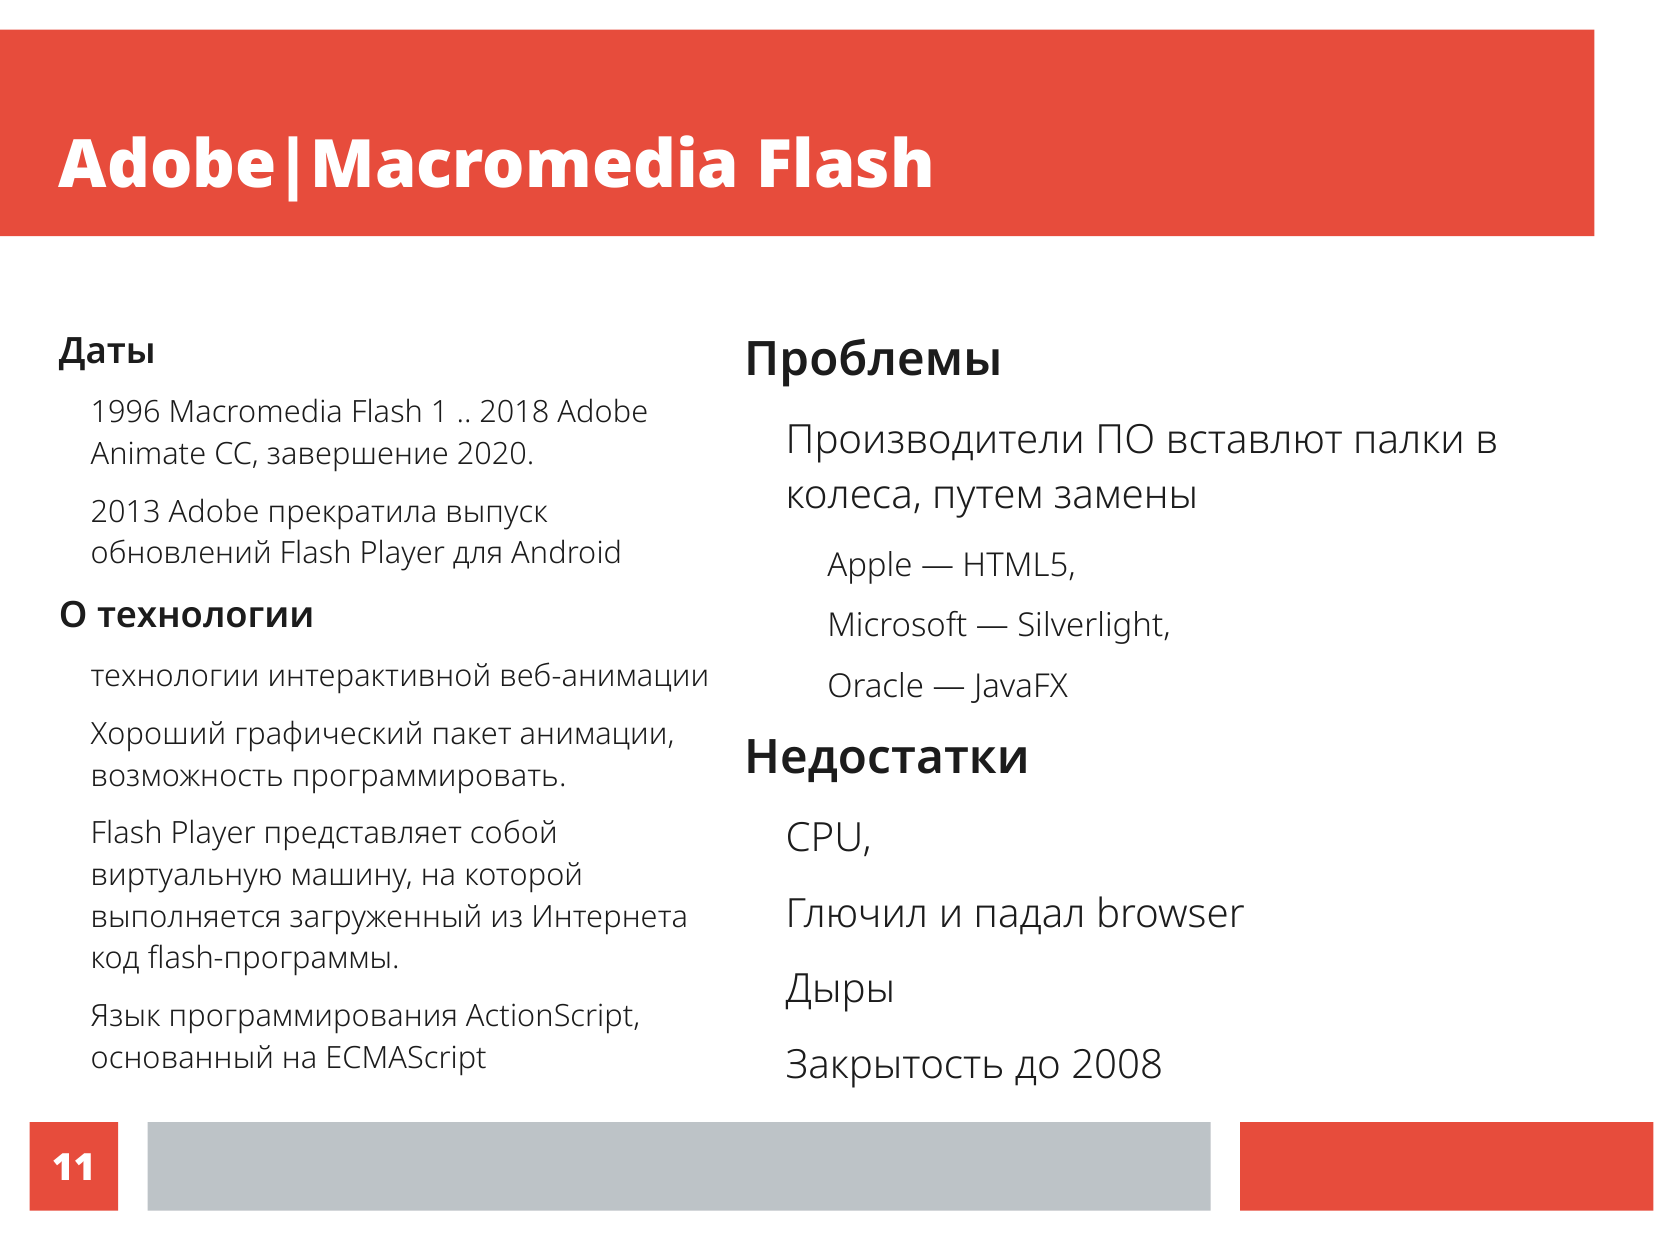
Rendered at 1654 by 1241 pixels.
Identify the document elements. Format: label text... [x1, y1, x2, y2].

list Даты 1996 Macromedia Flash 1 .. 2018 Adobe Animate CC, завершение 2020. 2013 Adobe прекратила выпуск обновлений Flash Player для Android О технологии технологии интерактивной веб-анимации Хороший графический пакет анимации, возможность программировать. Flash Player представляет собой виртуальную машину, на которой выполняется загруженный из Интернета код flash-программы. Язык программирования ActionScript, основанный на ECMAScript [59, 324, 733, 1093]
list Проблемы Производители ПО вставлют палки в колеса, путем замены Apple — HTML5, Microsoft — Silverlight, Oracle — JavaFX Недостатки CPU, Глючил и падал browser Дыры Закрытость до 2008 [744, 324, 1565, 1093]
title Adobe|Macromedia Flash [59, 59, 1595, 207]
